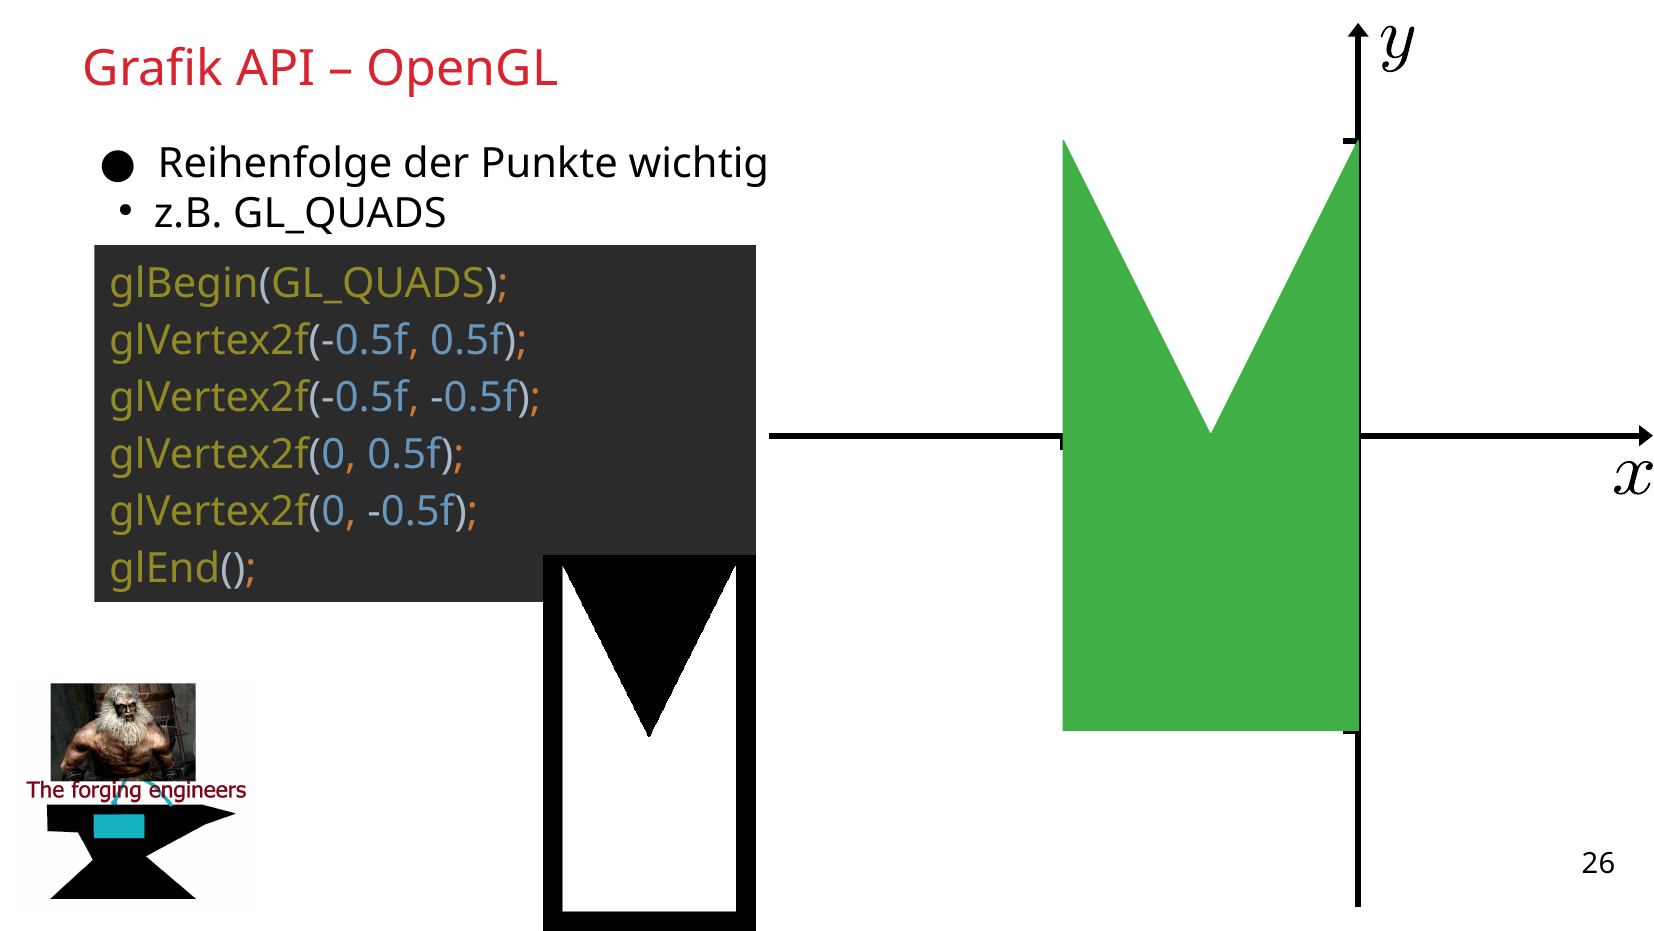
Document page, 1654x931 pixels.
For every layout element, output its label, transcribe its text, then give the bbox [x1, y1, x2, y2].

picture [17, 679, 254, 916]
text_box Reihenfolge der Punkte wichtig z.B. GL_QUADS [82, 135, 767, 237]
picture [543, 555, 756, 931]
title Grafik API – OpenGL [82, 37, 767, 95]
picture [767, 22, 1654, 909]
text_box glBegin(GL_QUADS); glVertex2f(-0.5f, 0.5f); glVertex2f(-0.5f, -0.5f); glVertex2f(0, 0.5f); glVertex2f(0, -0.5f); glEnd(); [94, 245, 756, 544]
